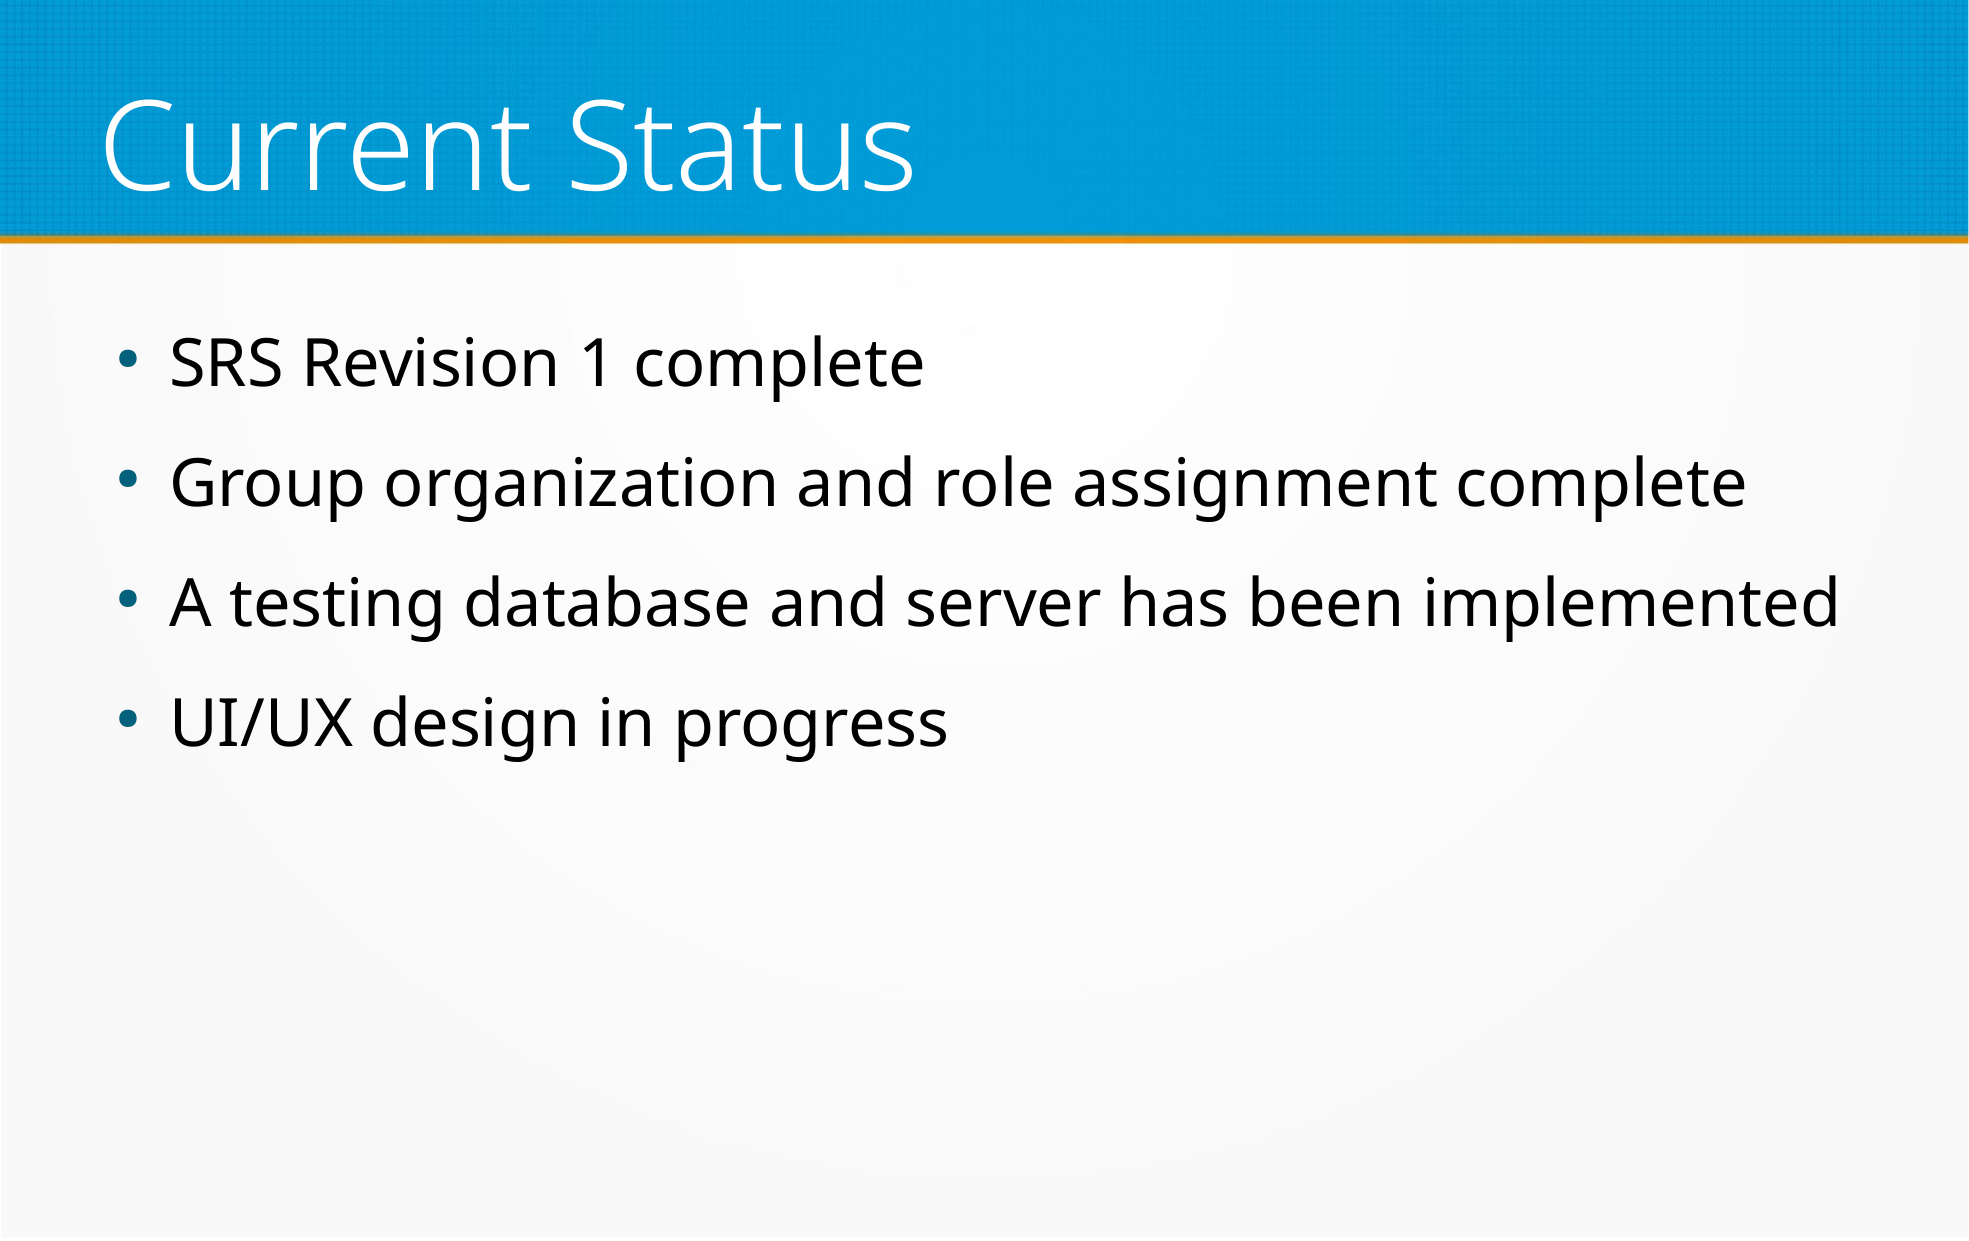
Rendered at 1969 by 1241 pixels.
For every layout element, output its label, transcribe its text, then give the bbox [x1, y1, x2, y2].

picture [0, 233, 1969, 1241]
list SRS Revision 1 complete Group organization and role assignment complete A testing database and server has been implemented UI/UX design in progress [98, 315, 1861, 1081]
title Current Status [98, 19, 1870, 227]
